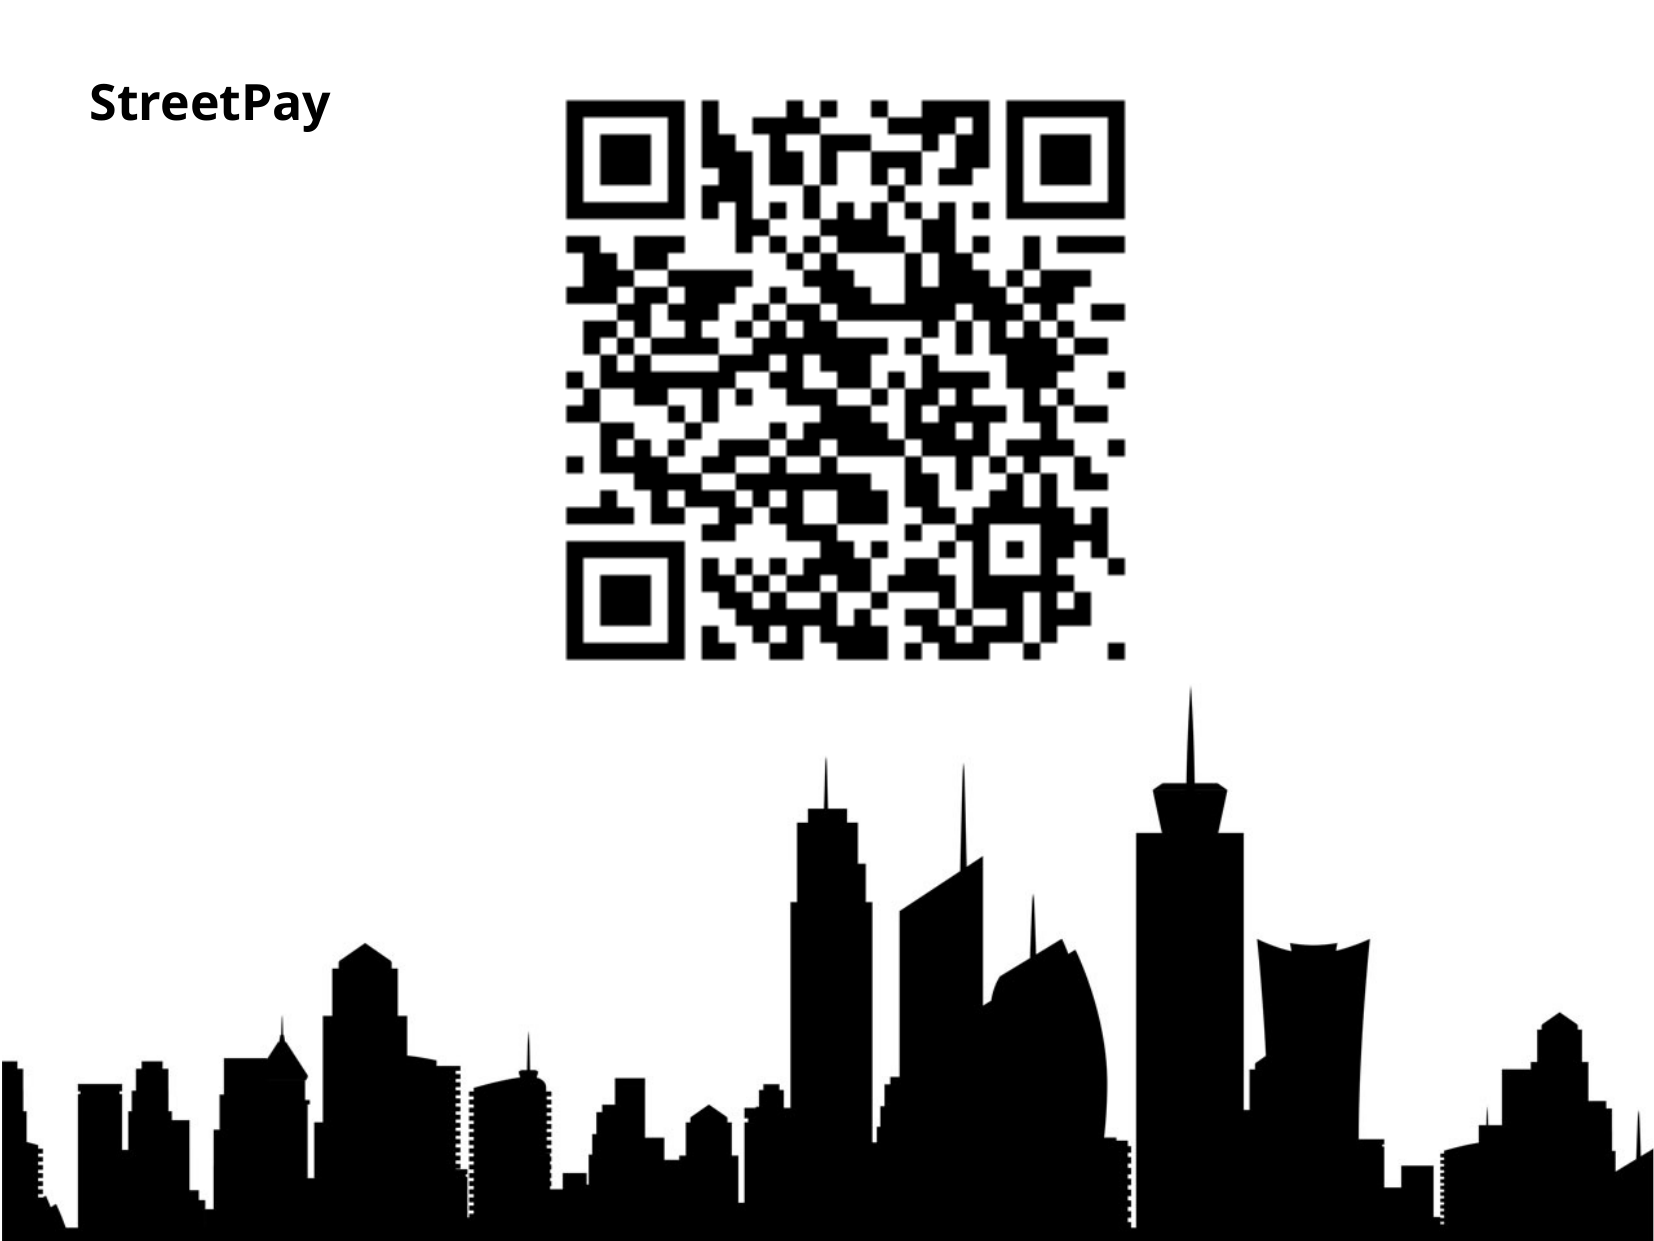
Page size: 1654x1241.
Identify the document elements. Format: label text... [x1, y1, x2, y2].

text_box StreetPay [75, 60, 436, 146]
picture [2, 44, 1654, 1241]
